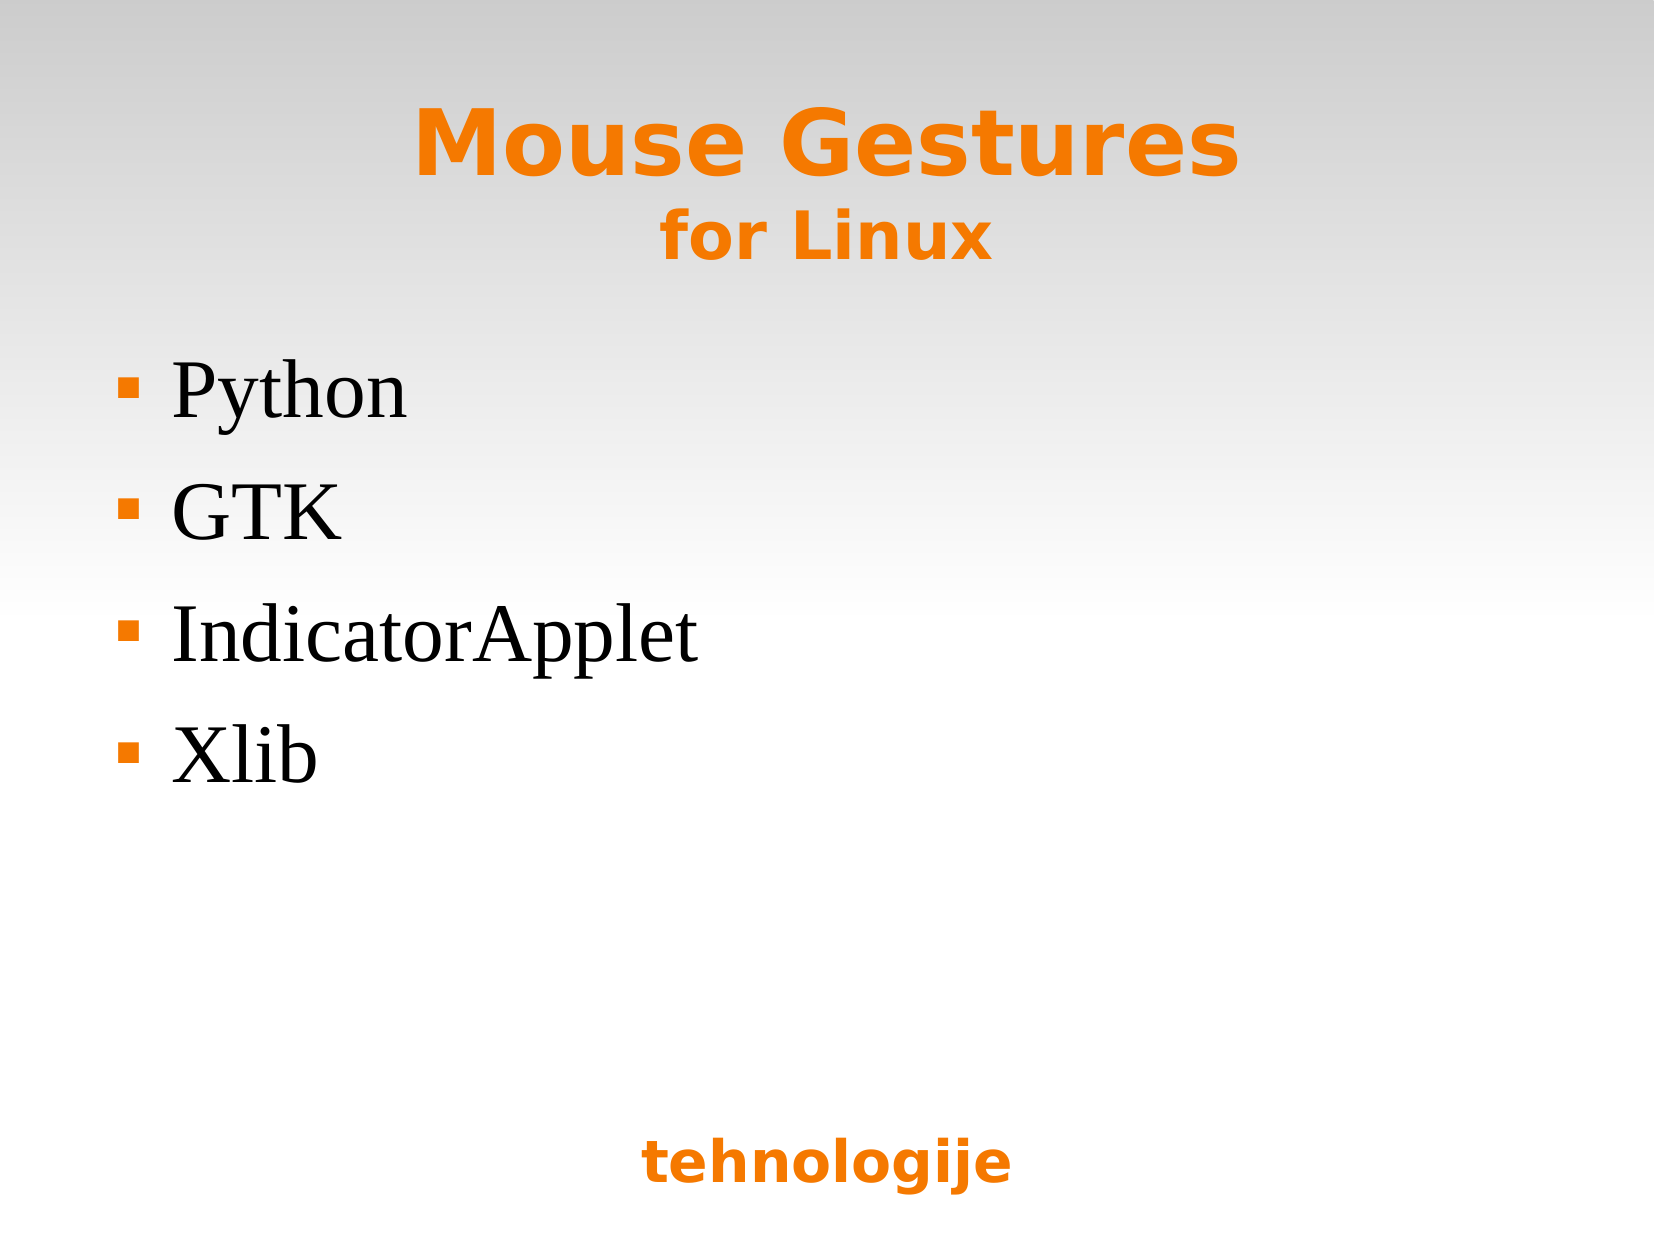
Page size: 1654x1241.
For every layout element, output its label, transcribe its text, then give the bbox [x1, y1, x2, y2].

list Python GTK IndicatorApplet Xlib [82, 343, 1571, 1117]
title Mouse Gestures for Linux [82, 78, 1571, 287]
title tehnologije [82, 1117, 1571, 1208]
